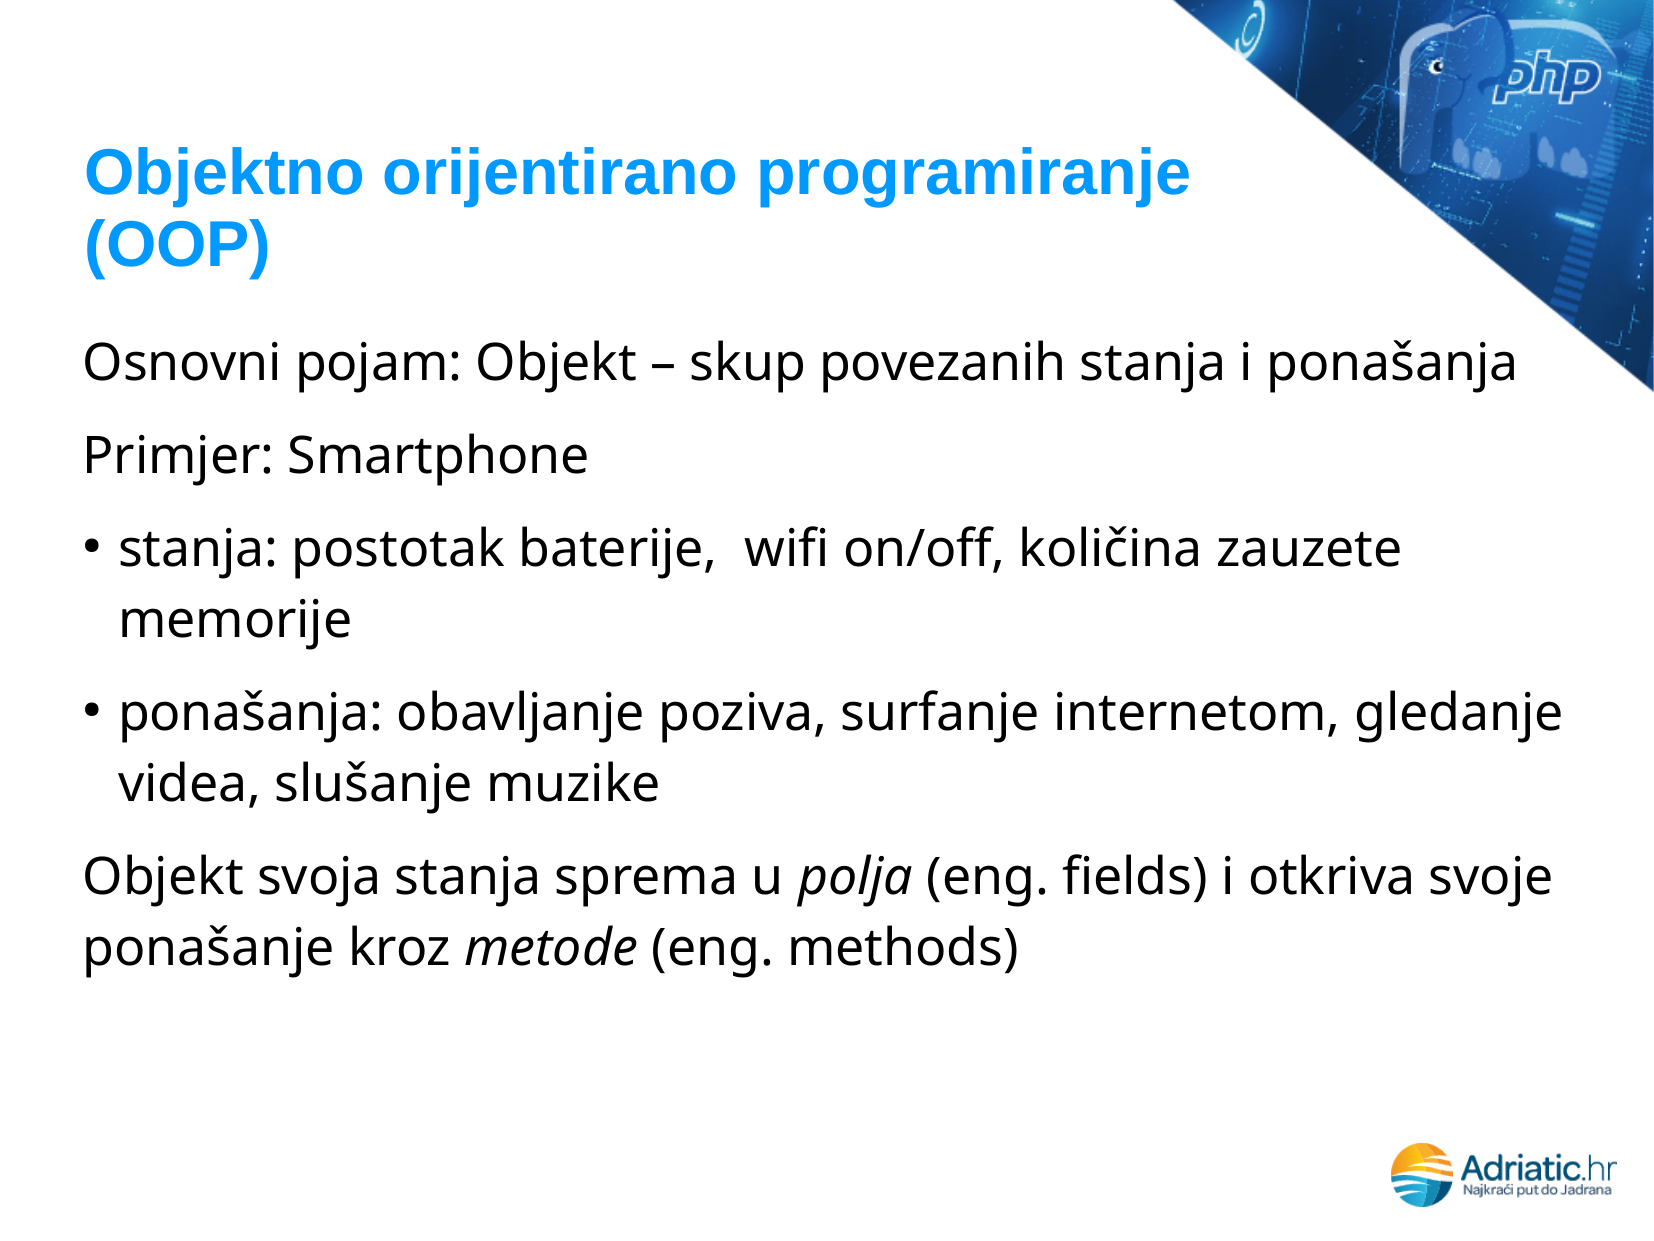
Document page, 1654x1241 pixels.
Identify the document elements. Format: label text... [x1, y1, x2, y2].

picture [1171, 0, 1654, 486]
title Objektno orijentirano programiranje (OOP) [84, 135, 1270, 281]
list Osnovni pojam: Objekt – skup povezanih stanja i ponašanja Primjer: Smartphone stanja: postotak baterije, wifi on/off, količina zauzete memorije ponašanja: obavljanje poziva, surfanje internetom, gledanje videa, slušanje muzike Objekt svoja stanja sprema u polja (eng. fields) i otkriva svoje ponašanje kroz metode (eng. methods) [82, 324, 1571, 1130]
picture [1391, 1143, 1617, 1207]
